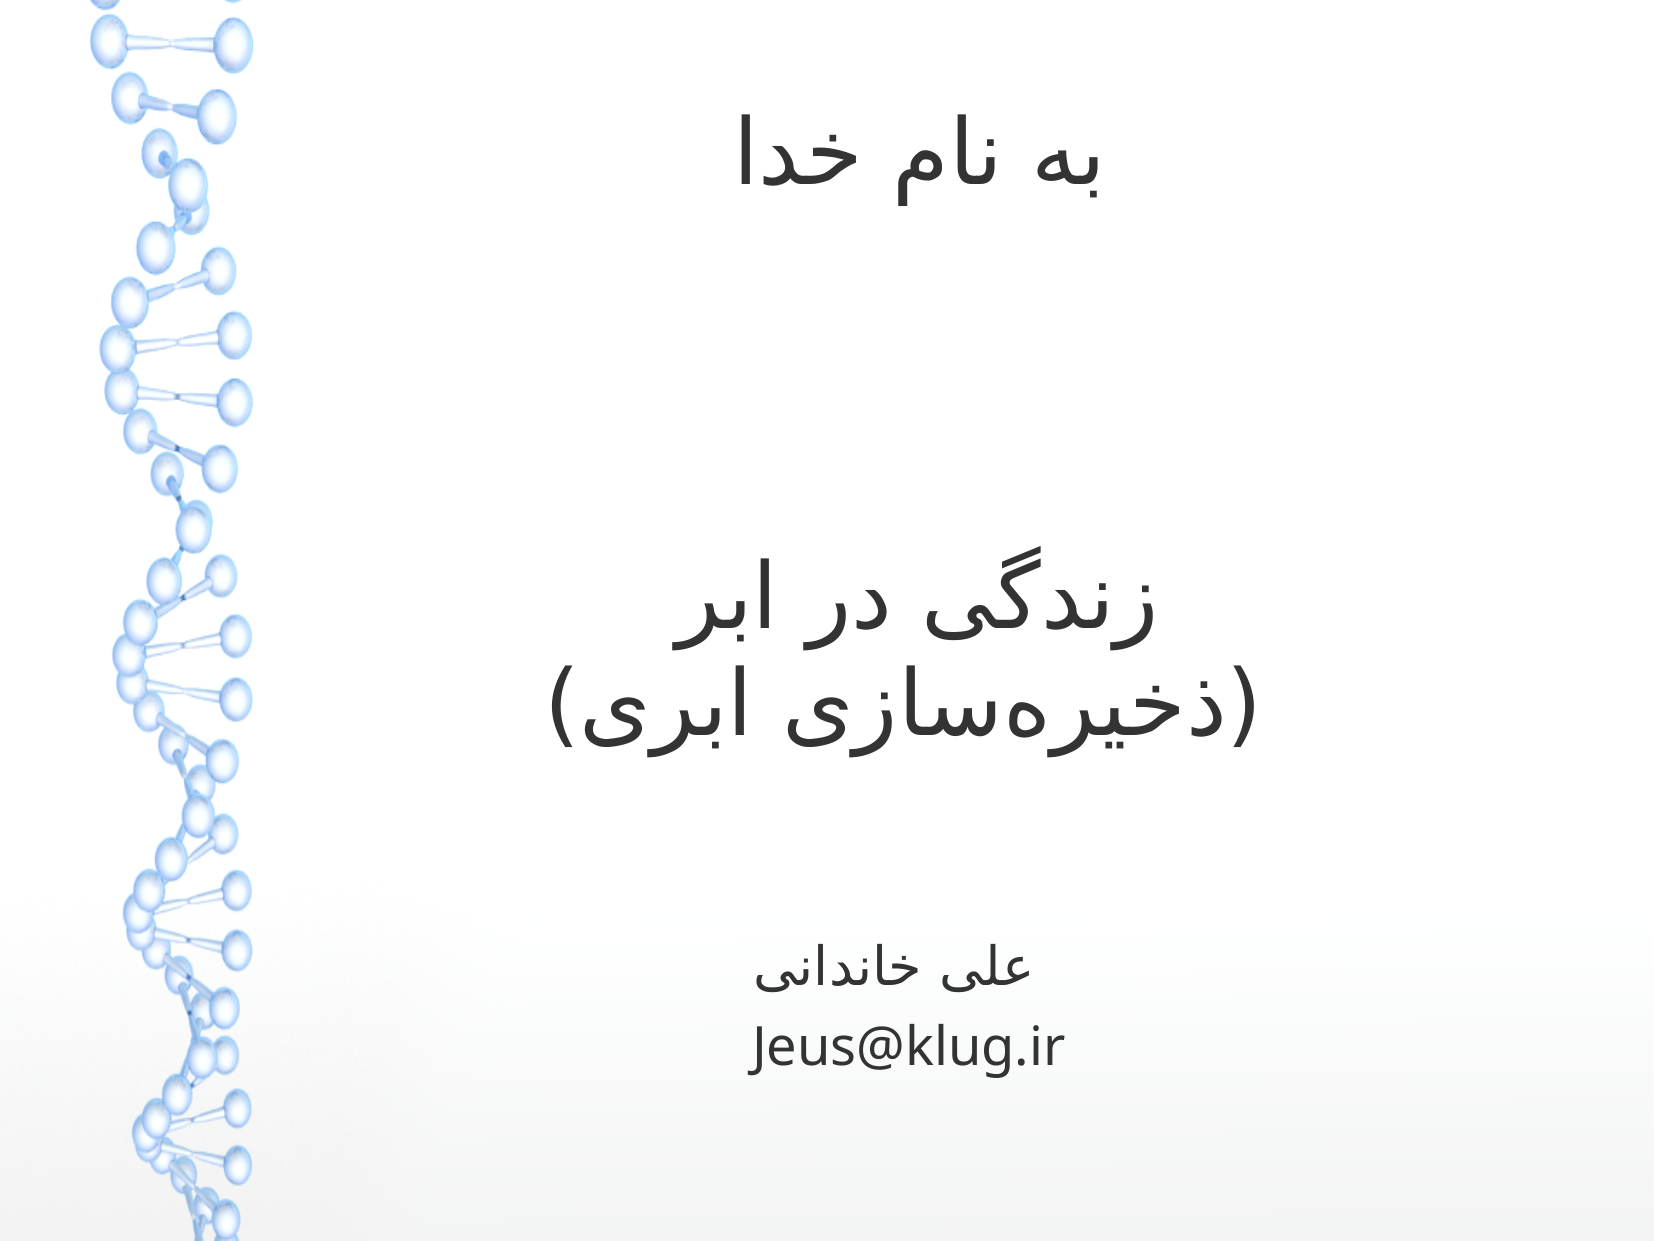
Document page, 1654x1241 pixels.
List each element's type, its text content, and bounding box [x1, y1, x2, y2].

title علی خاندانی Jeus@klug.ir [258, 885, 1561, 1096]
subtitle زندگی در ابر (ذخیره‌سازی ابری) [269, 290, 1538, 885]
picture [0, 0, 1654, 1241]
title به نام خدا [269, 49, 1571, 257]
